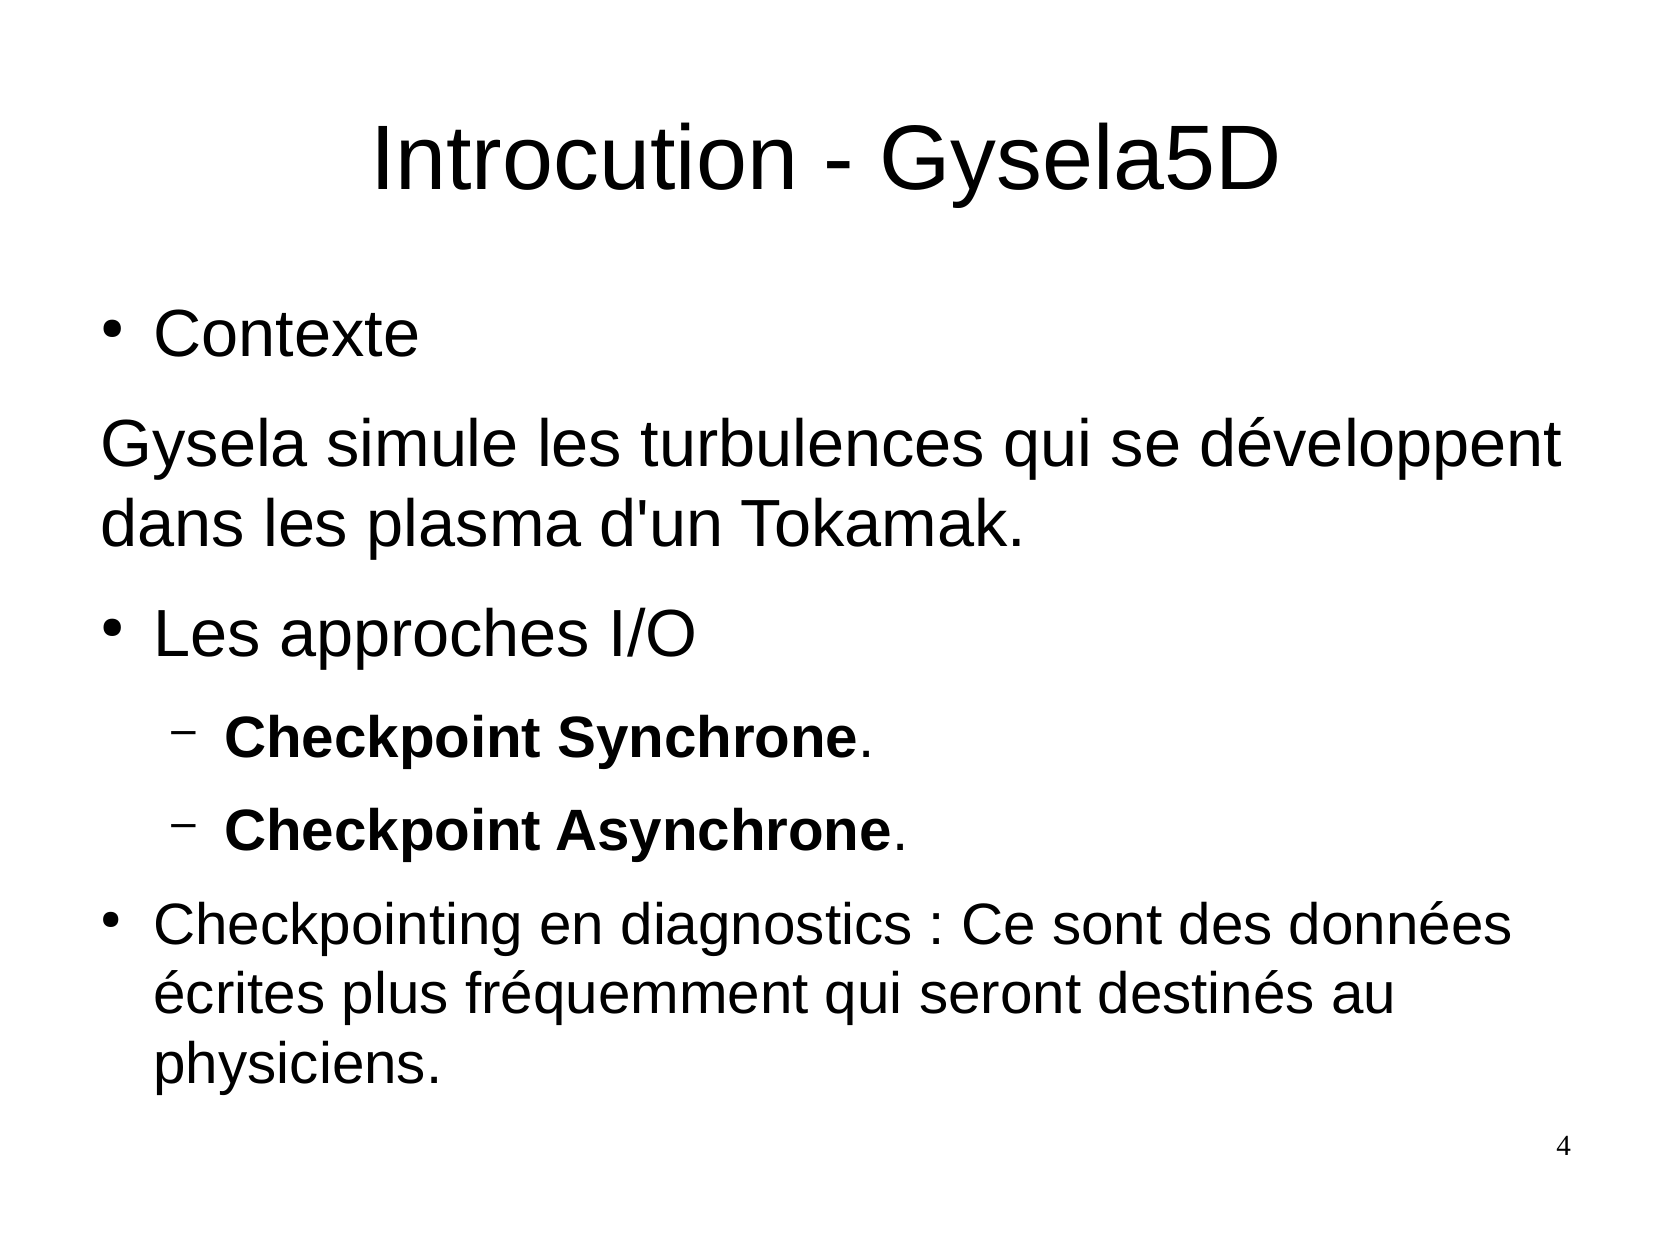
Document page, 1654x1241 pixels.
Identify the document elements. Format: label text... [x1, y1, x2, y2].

title Introcution - Gysela5D [82, 49, 1571, 257]
list Contexte Gysela simule les turbulences qui se développent dans les plasma d'un Tokamak. Les approches I/O Checkpoint Synchrone. Checkpoint Asynchrone. Checkpointing en diagnostics : Ce sont des données écrites plus fréquemment qui seront destinés au physiciens. [82, 290, 1595, 1205]
